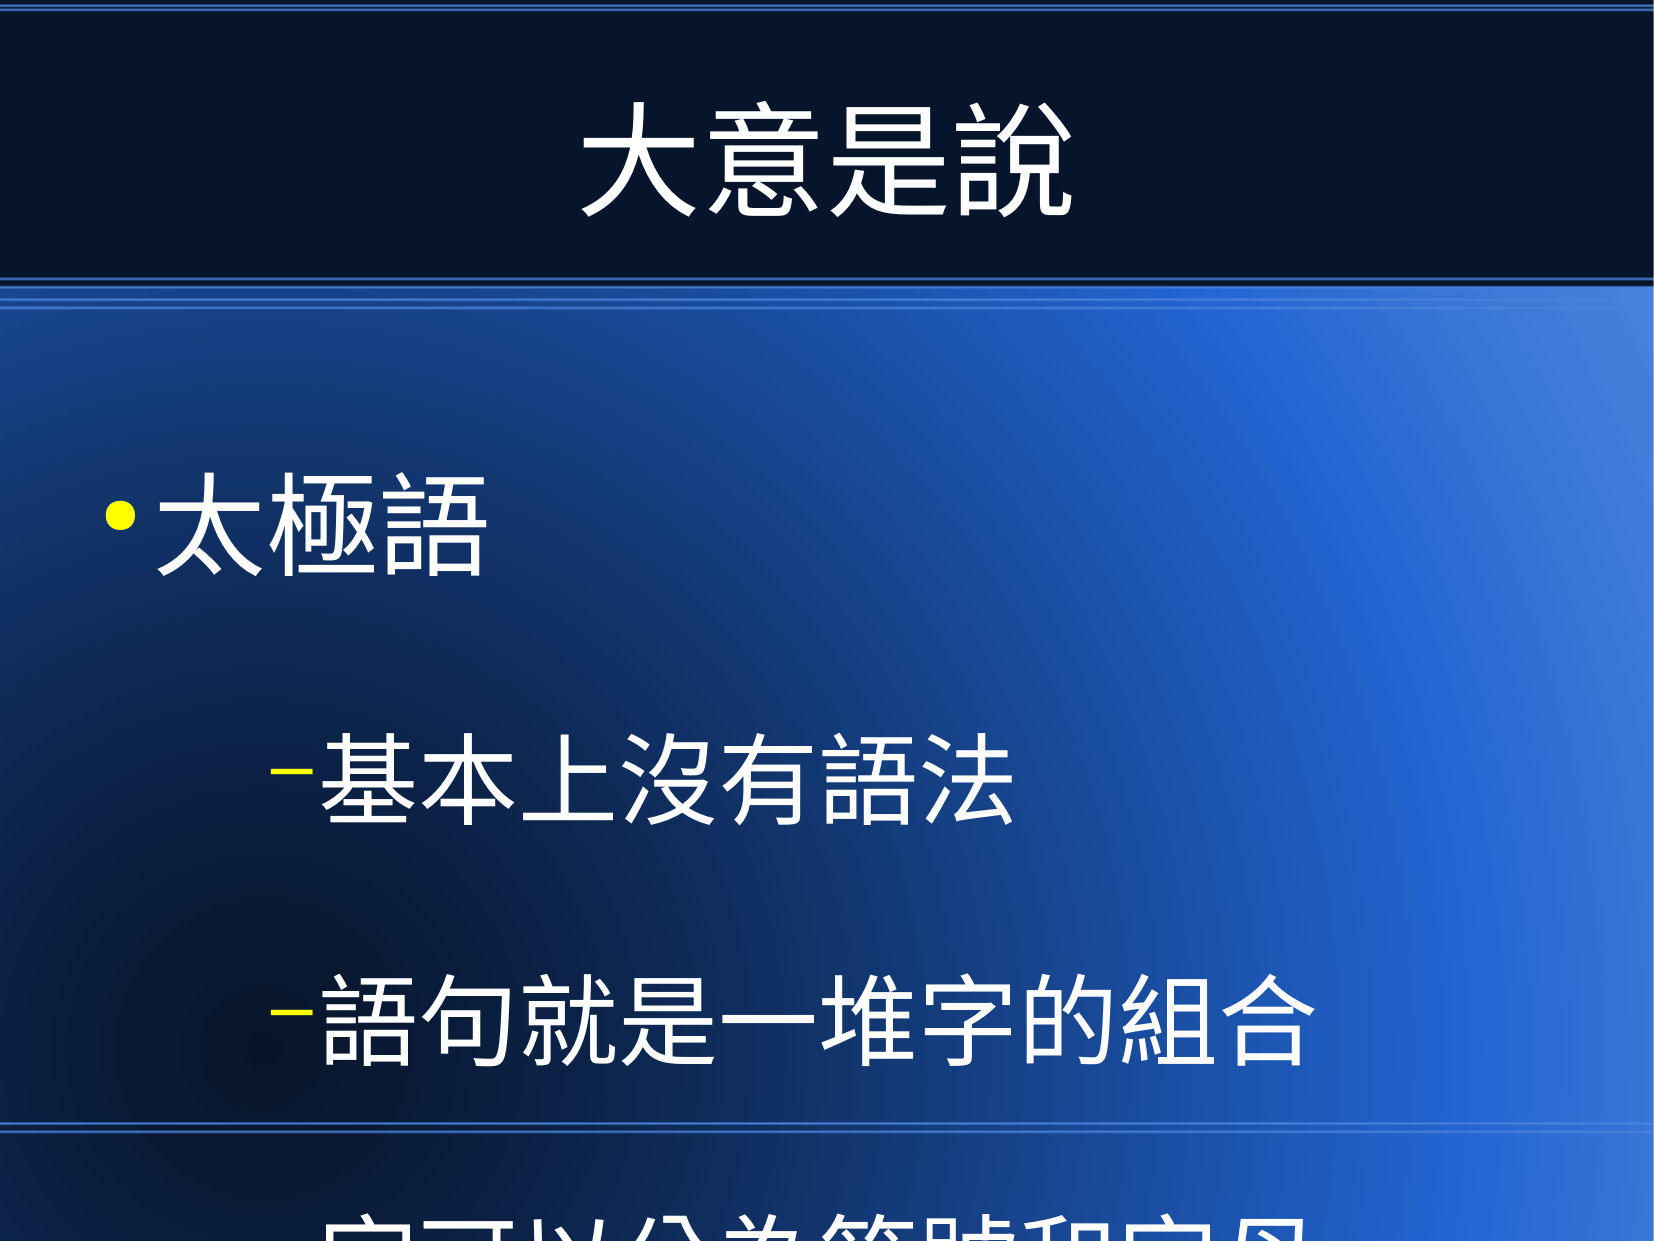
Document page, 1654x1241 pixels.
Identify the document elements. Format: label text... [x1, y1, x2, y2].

title 大意是說 [82, 49, 1571, 257]
list 太極語 基本上沒有語法 語句就是一堆字的組合 字可以分為符號和字母 [82, 355, 1571, 1241]
picture [0, 0, 1654, 1241]
